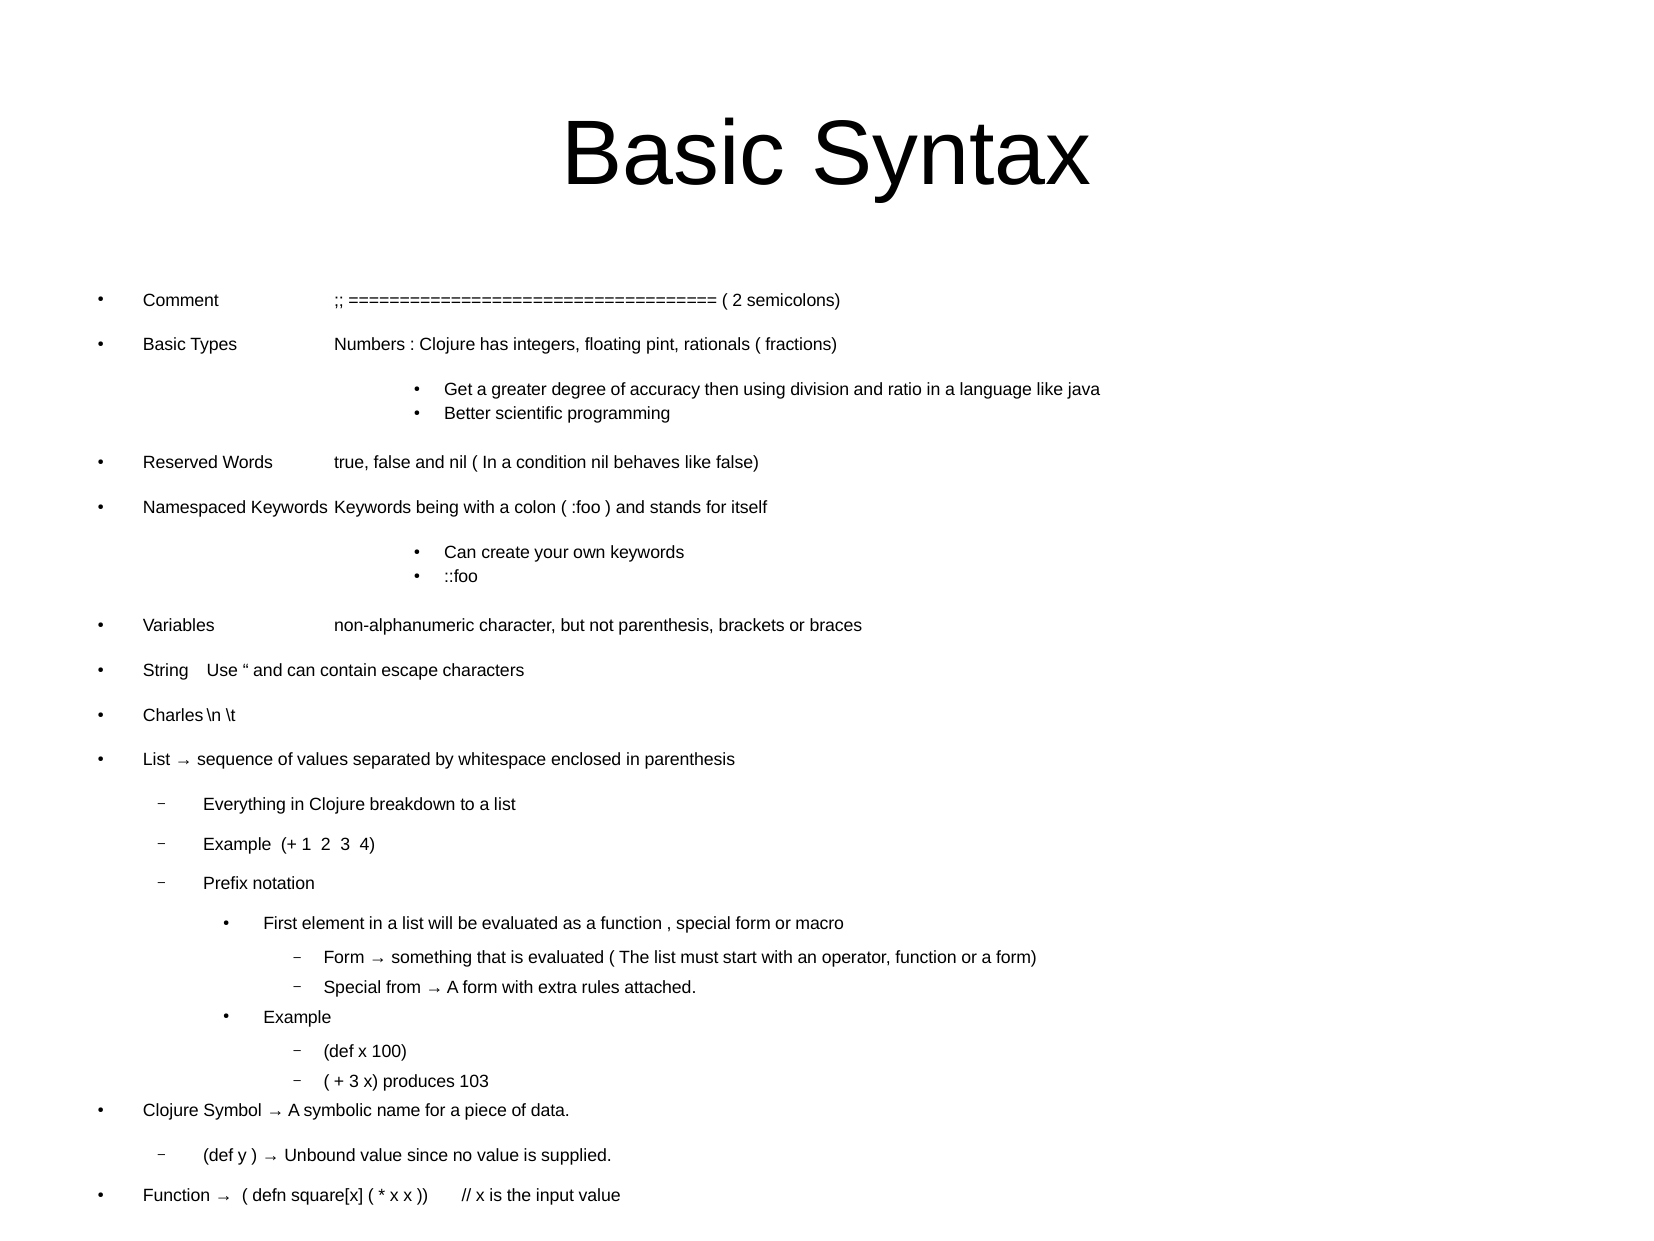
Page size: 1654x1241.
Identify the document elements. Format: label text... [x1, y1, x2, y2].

list Comment ;; ==================================== ( 2 semicolons) Basic Types Numbers : Clojure has integers, floating pint, rationals ( fractions) Get a greater degree of accuracy then using division and ratio in a language like java Better scientific programming Reserved Words true, false and nil ( In a condition nil behaves like false) Namespaced Keywords Keywords being with a colon ( :foo ) and stands for itself Can create your own keywords ::foo Variables non-alphanumeric character, but not parenthesis, brackets or braces String Use “ and can contain escape characters Charles \n \t List → sequence of values separated by whitespace enclosed in parenthesis Everything in Clojure breakdown to a list Example (+ 1 2 3 4) Prefix notation First element in a list will be evaluated as a function , special form or macro Form → something that is evaluated ( The list must start with an operator, function or a form) Special from → A form with extra rules attached. Example (def x 100) ( + 3 x) produces 103 Clojure Symbol → A symbolic name for a piece of data. (def y ) → Unbound value since no value is supplied. Function → ( defn square[x] ( * x x )) // x is the input value [82, 290, 1571, 1216]
title Basic Syntax [82, 49, 1571, 257]
